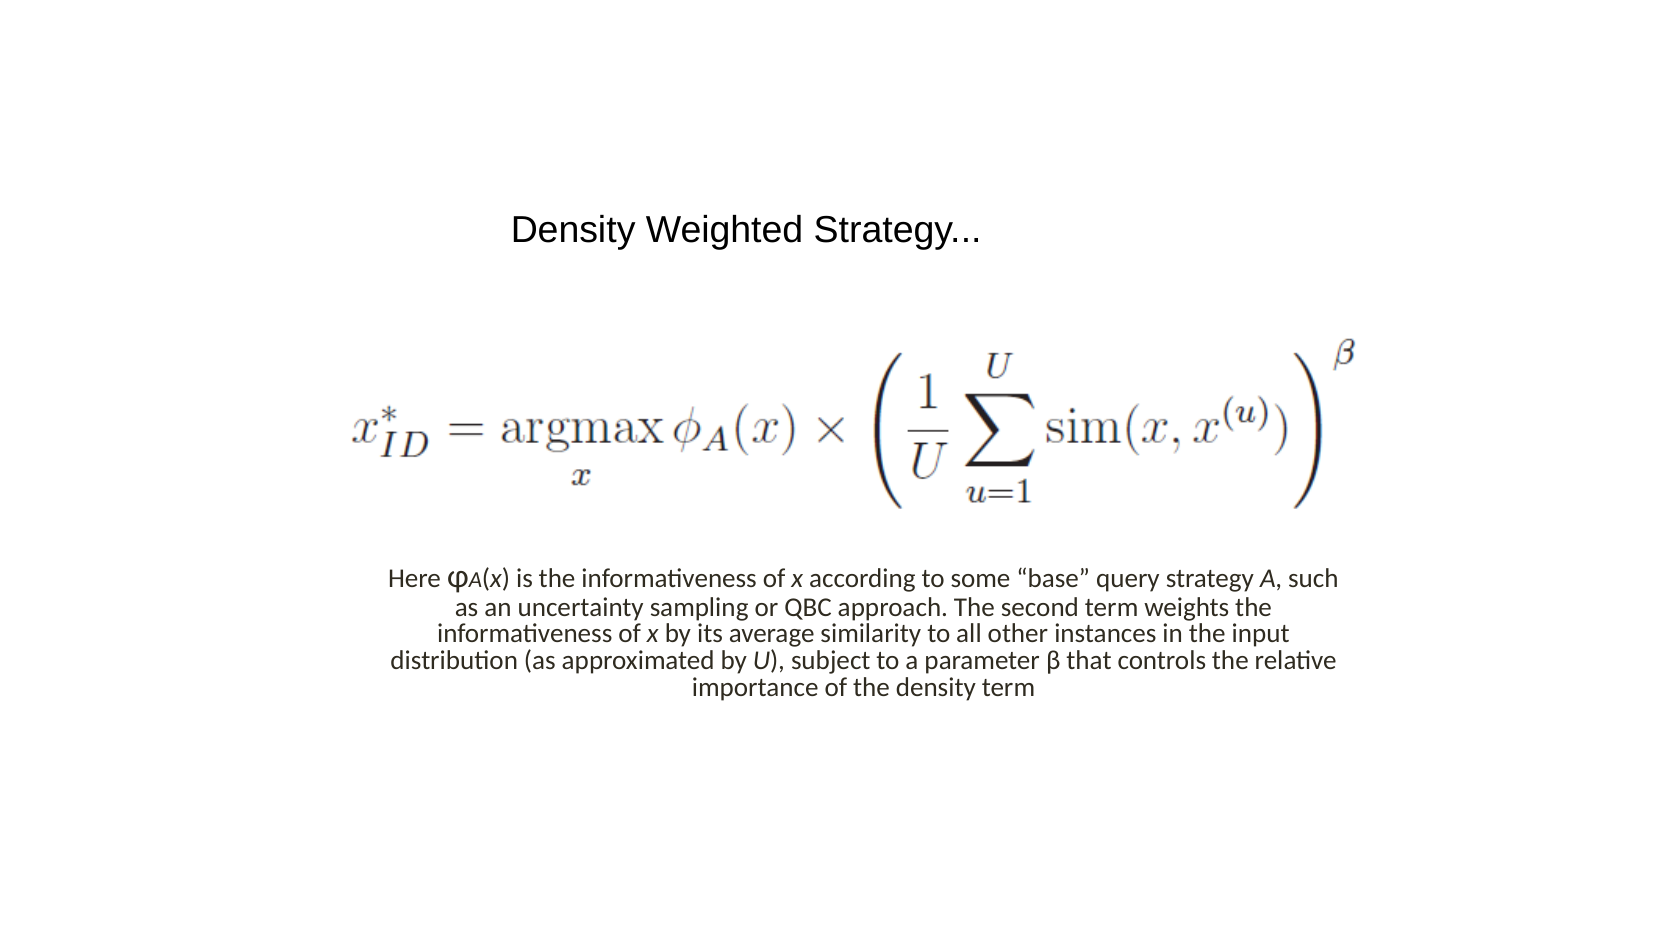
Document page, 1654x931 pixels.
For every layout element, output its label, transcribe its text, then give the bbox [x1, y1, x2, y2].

picture [342, 336, 1363, 520]
text_box Density Weighted Strategy... [496, 200, 997, 258]
text_box Here φA(x) is the informativeness of x according to some “base” query strategy A, such as an uncertainty sampling or QBC approach. The second term weights the informativeness of x by its average similarity to all other instances in the input distribution (as approximated by U), subject to a parameter β that controls the relative importance of the density term [368, 555, 1359, 890]
